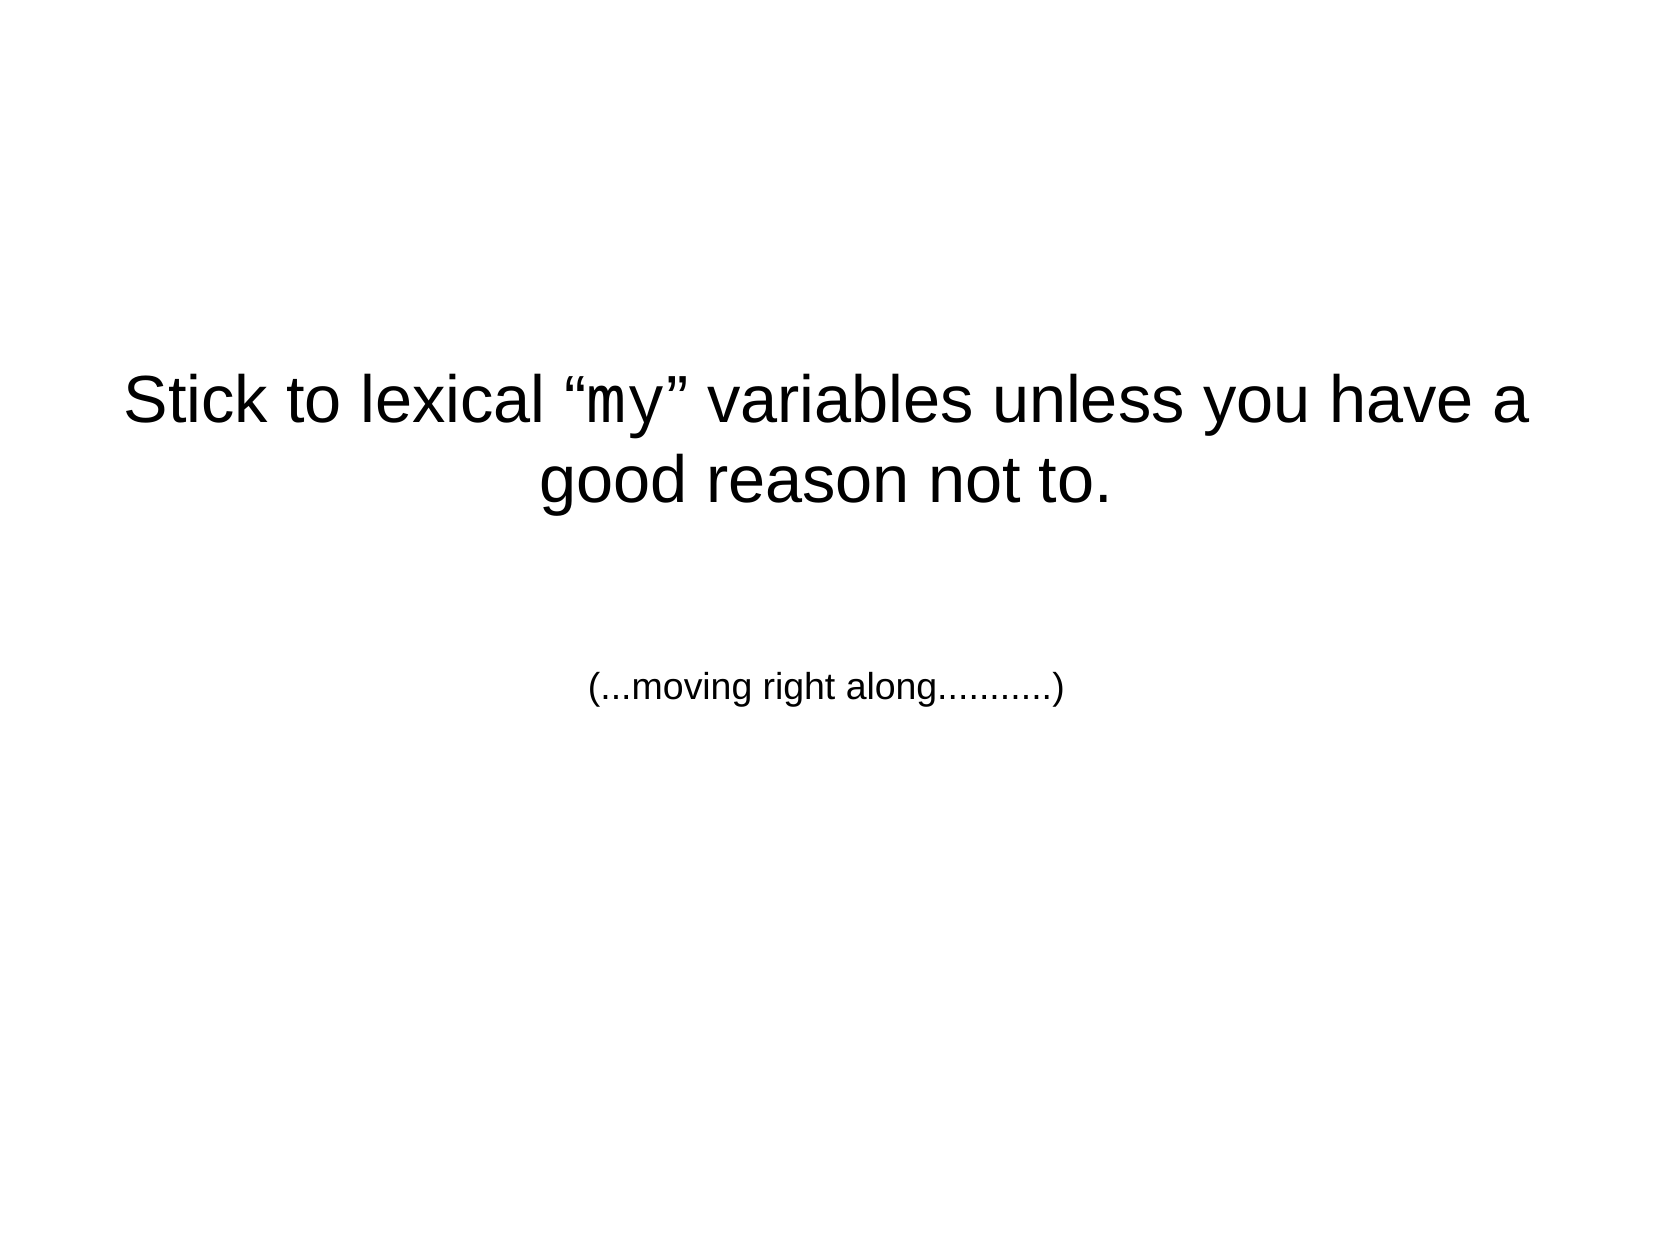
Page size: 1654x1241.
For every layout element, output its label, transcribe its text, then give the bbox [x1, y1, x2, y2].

subtitle Stick to lexical “my” variables unless you have a good reason not to. (...moving right along...........) [82, 49, 1571, 1010]
